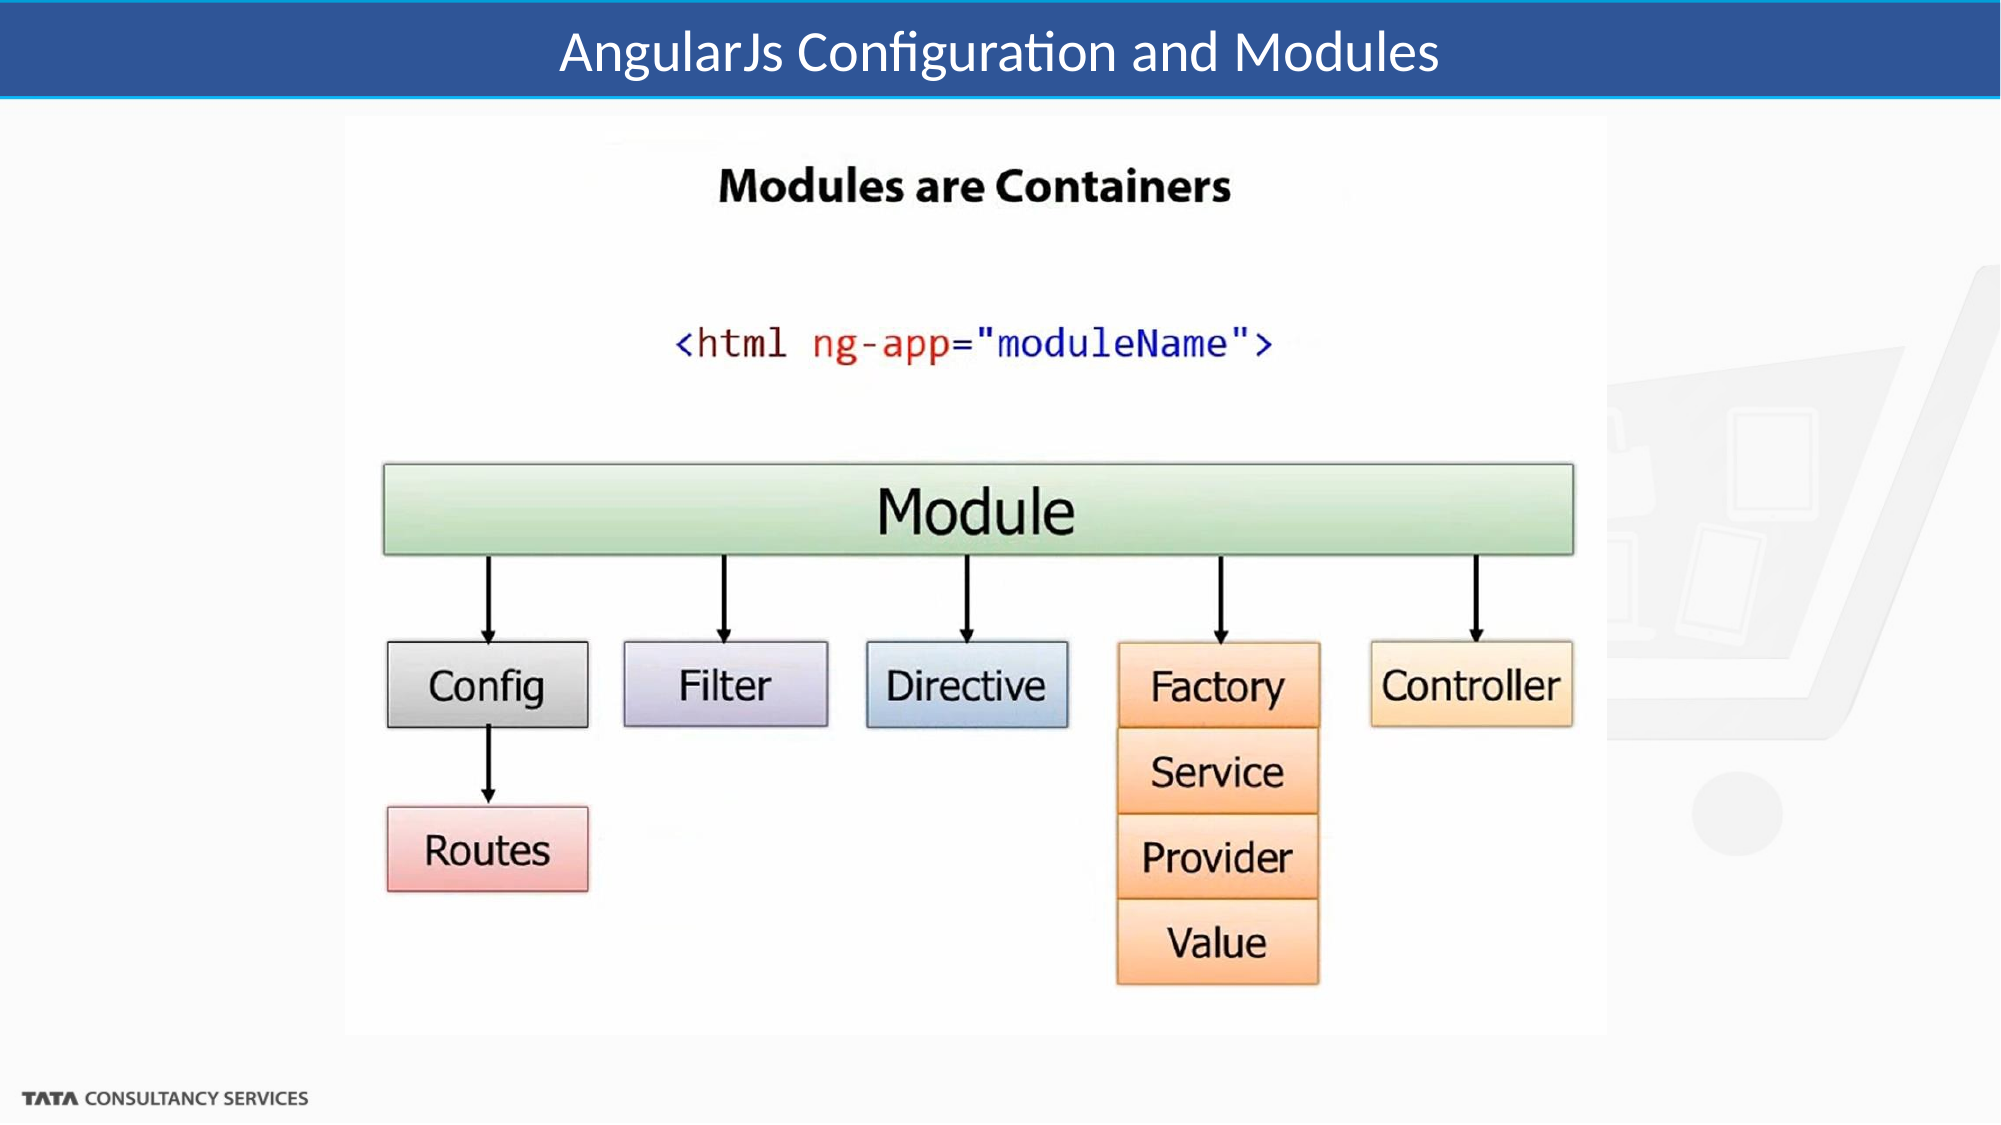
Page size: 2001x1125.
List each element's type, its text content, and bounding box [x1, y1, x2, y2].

picture [0, 99, 2001, 1123]
title AngularJs Configuration and Modules [99, 0, 1900, 150]
